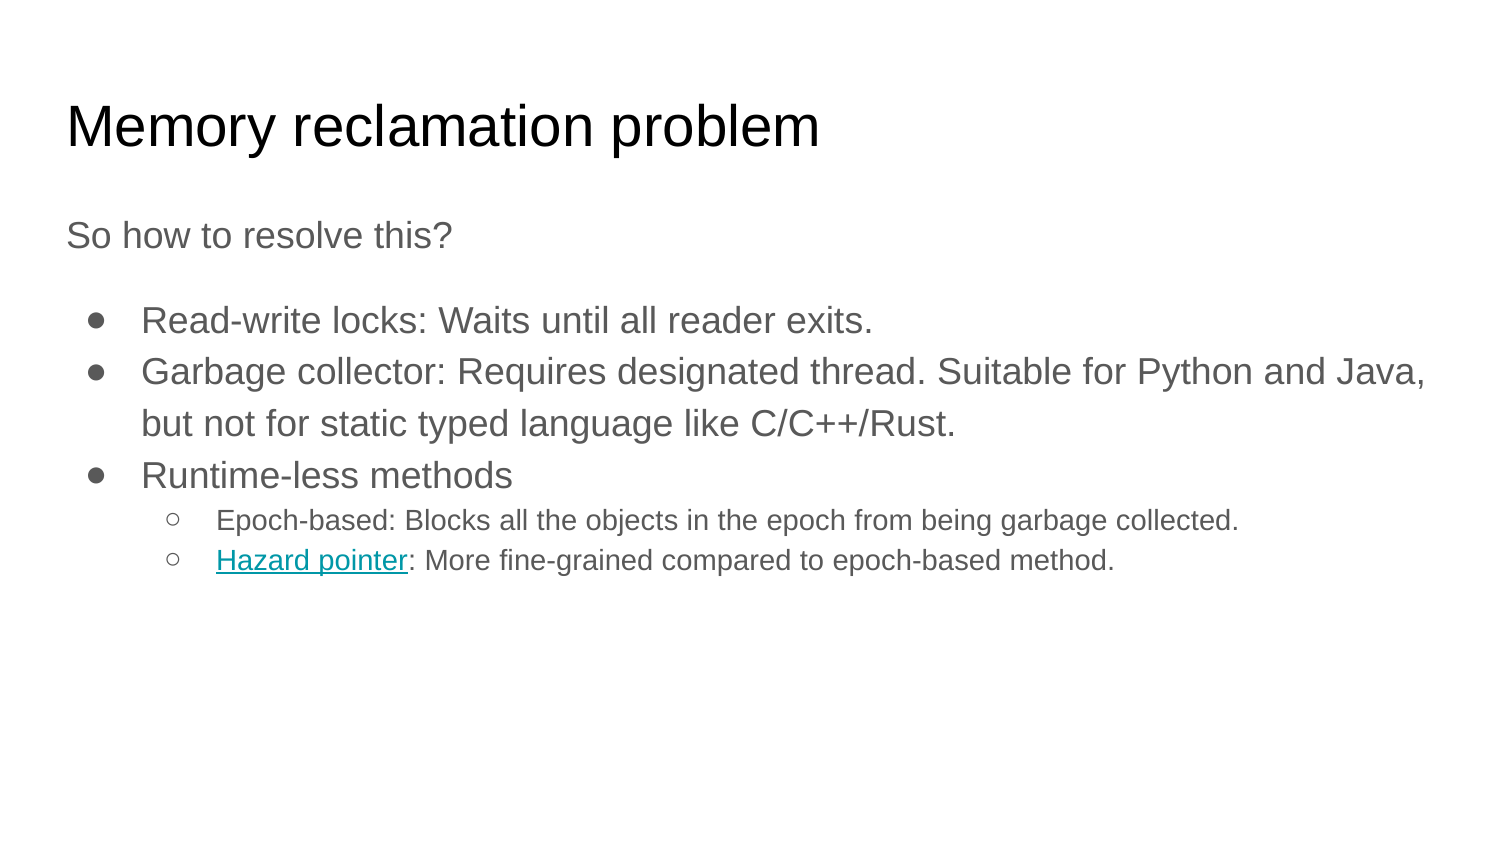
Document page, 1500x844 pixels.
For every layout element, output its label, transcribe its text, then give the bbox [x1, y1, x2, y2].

list So how to resolve this? Read-write locks: Waits until all reader exits. Garbage collector: Requires designated thread. Suitable for Python and Java, but not for static typed language like C/C++/Rust. Runtime-less methods Epoch-based: Blocks all the objects in the epoch from being garbage collected. Hazard pointer: More fine-grained compared to epoch-based method. [51, 189, 1449, 750]
title Memory reclamation problem [51, 72, 1449, 167]
